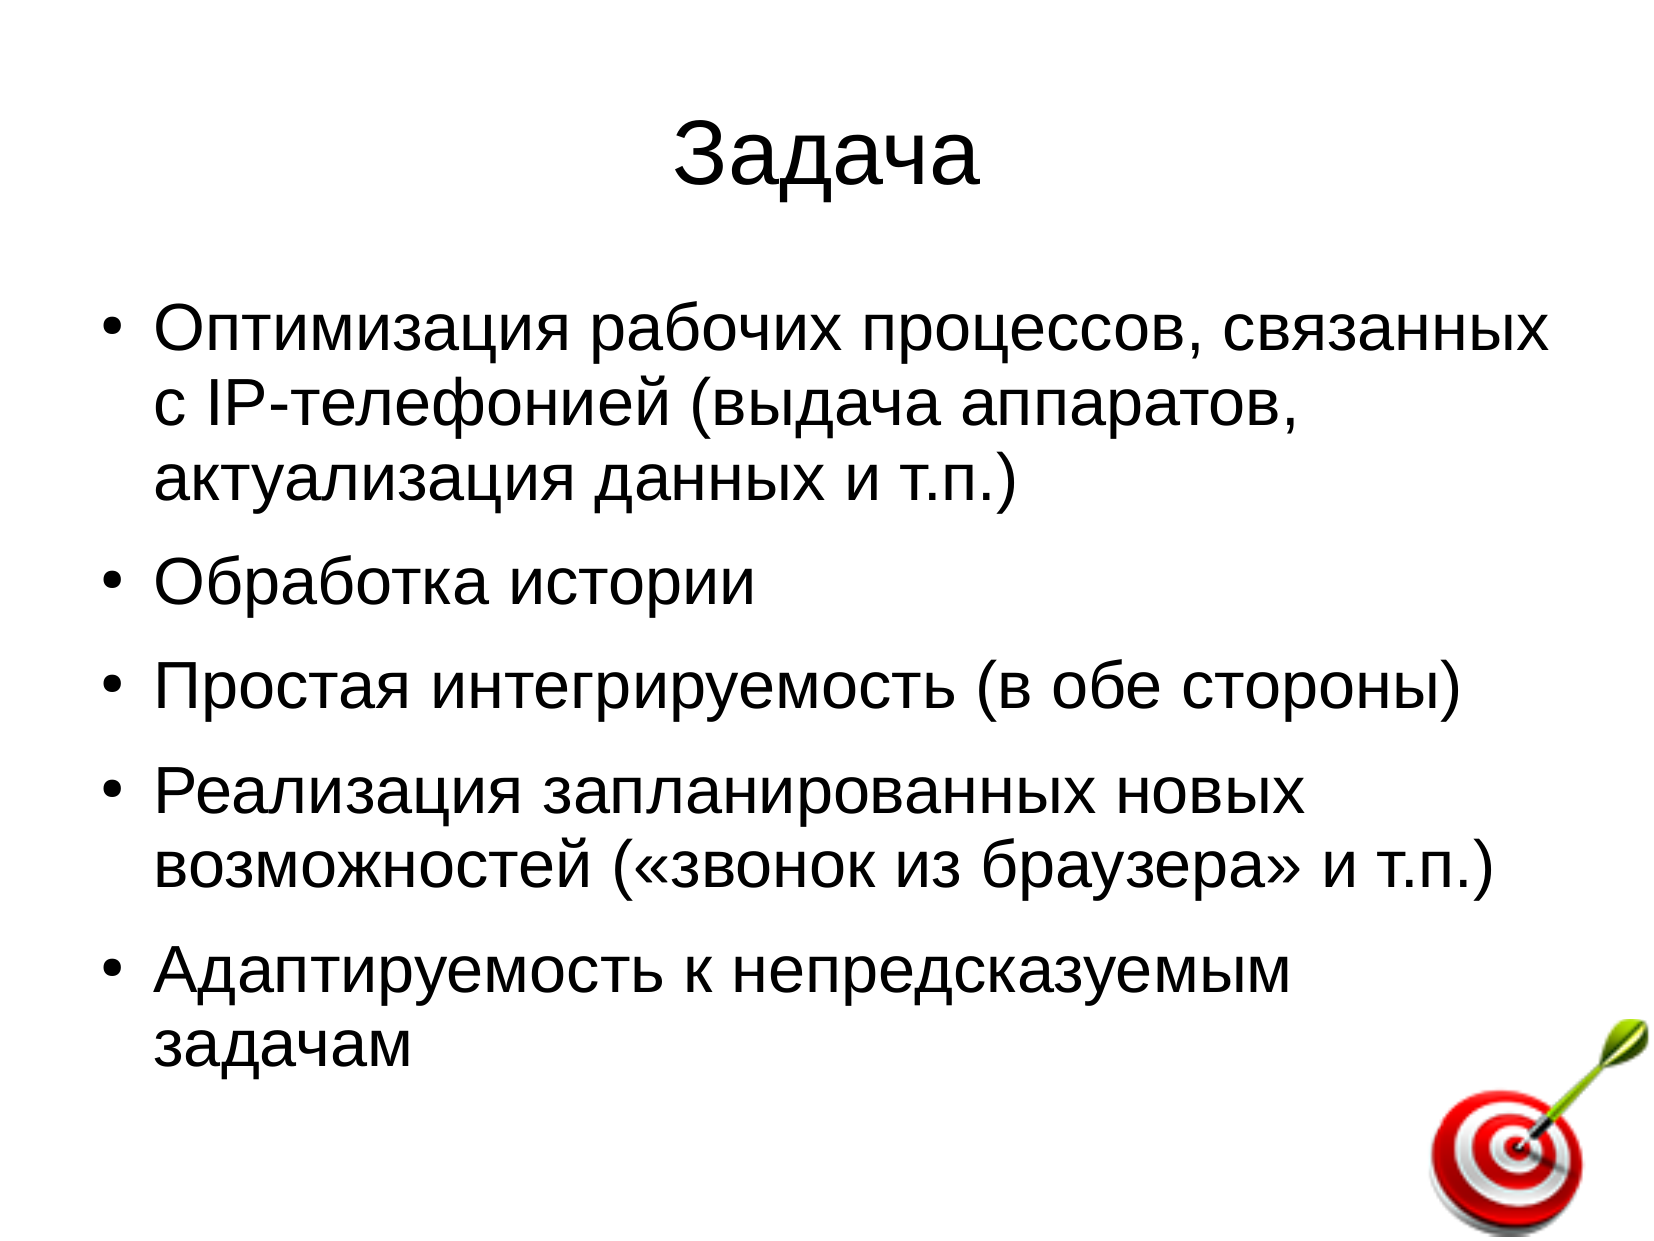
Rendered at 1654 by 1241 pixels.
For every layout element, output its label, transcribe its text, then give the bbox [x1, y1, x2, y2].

title Задача [82, 49, 1571, 257]
list Оптимизация рабочих процессов, связанных с IP‑телефонией (выдача аппаратов, актуализация данных и т.п.) Обработка истории Простая интегрируемость (в обе стороны) Реализация запланированных новых возможностей («звонок из браузера» и т.п.) Адаптируемость к непредсказуемым задачам [82, 290, 1571, 1186]
picture [1383, 1019, 1654, 1237]
